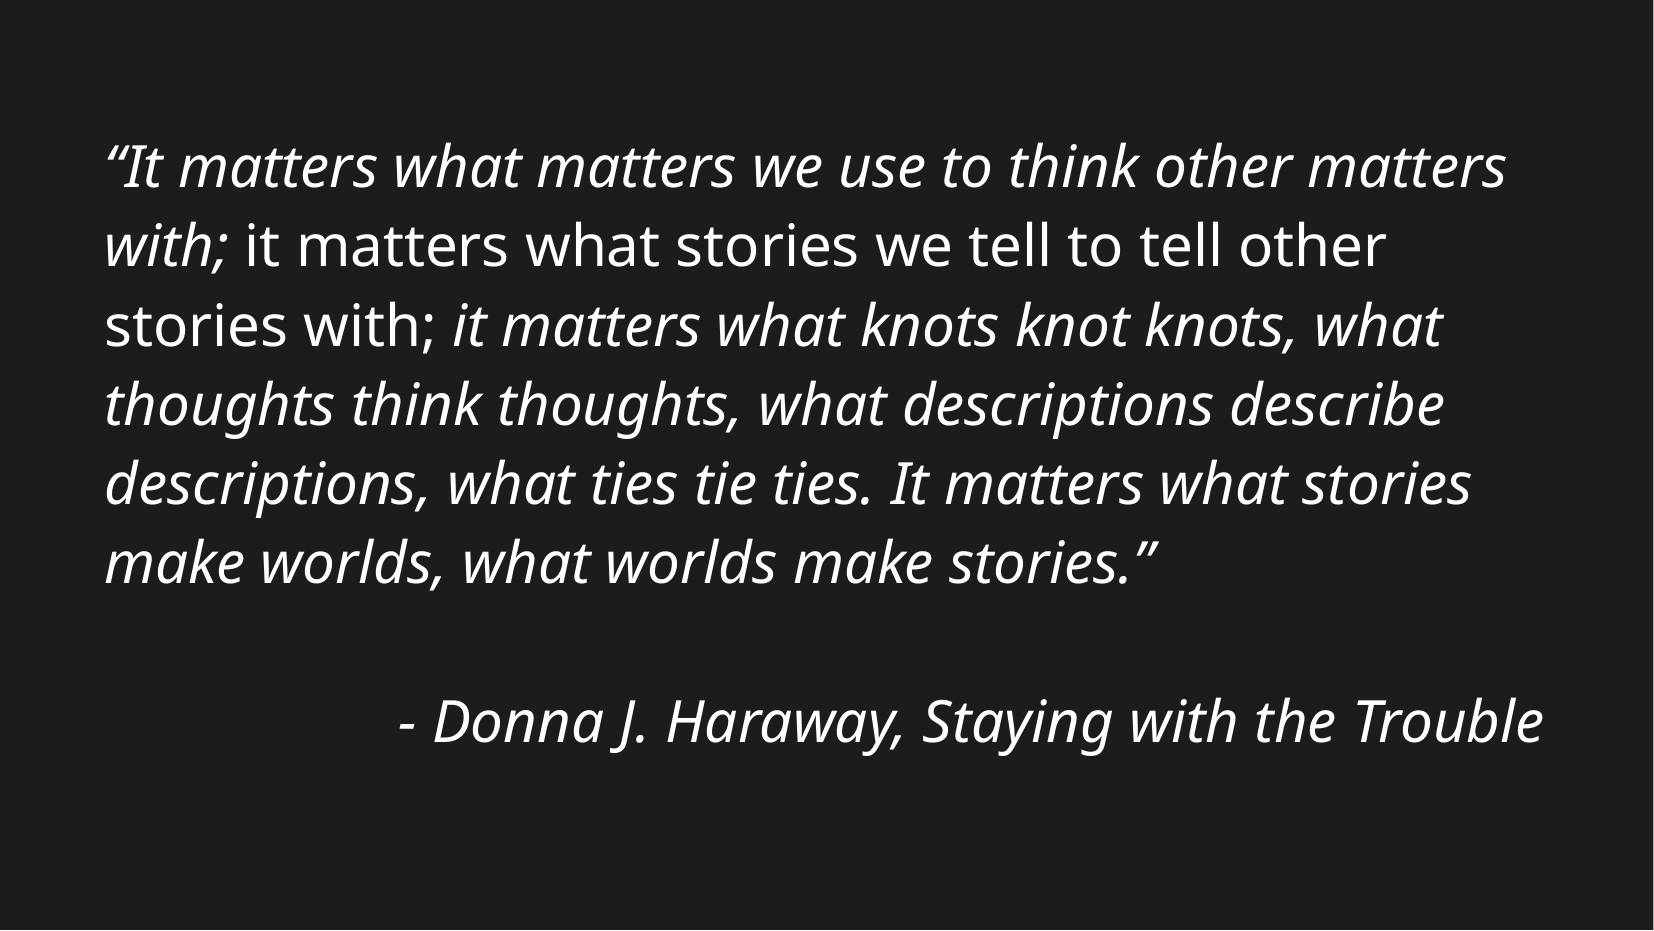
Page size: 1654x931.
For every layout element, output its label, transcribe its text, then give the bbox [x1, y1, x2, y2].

text_box “It matters what matters we use to think other matters with; it matters what stories we tell to tell other stories with; it matters what knots knot knots, what thoughts think thoughts, what descriptions describe descriptions, what ties tie ties. It matters what stories make worlds, what worlds make stories.” - Donna J. Haraway, Staying with the Trouble [104, 125, 1546, 732]
